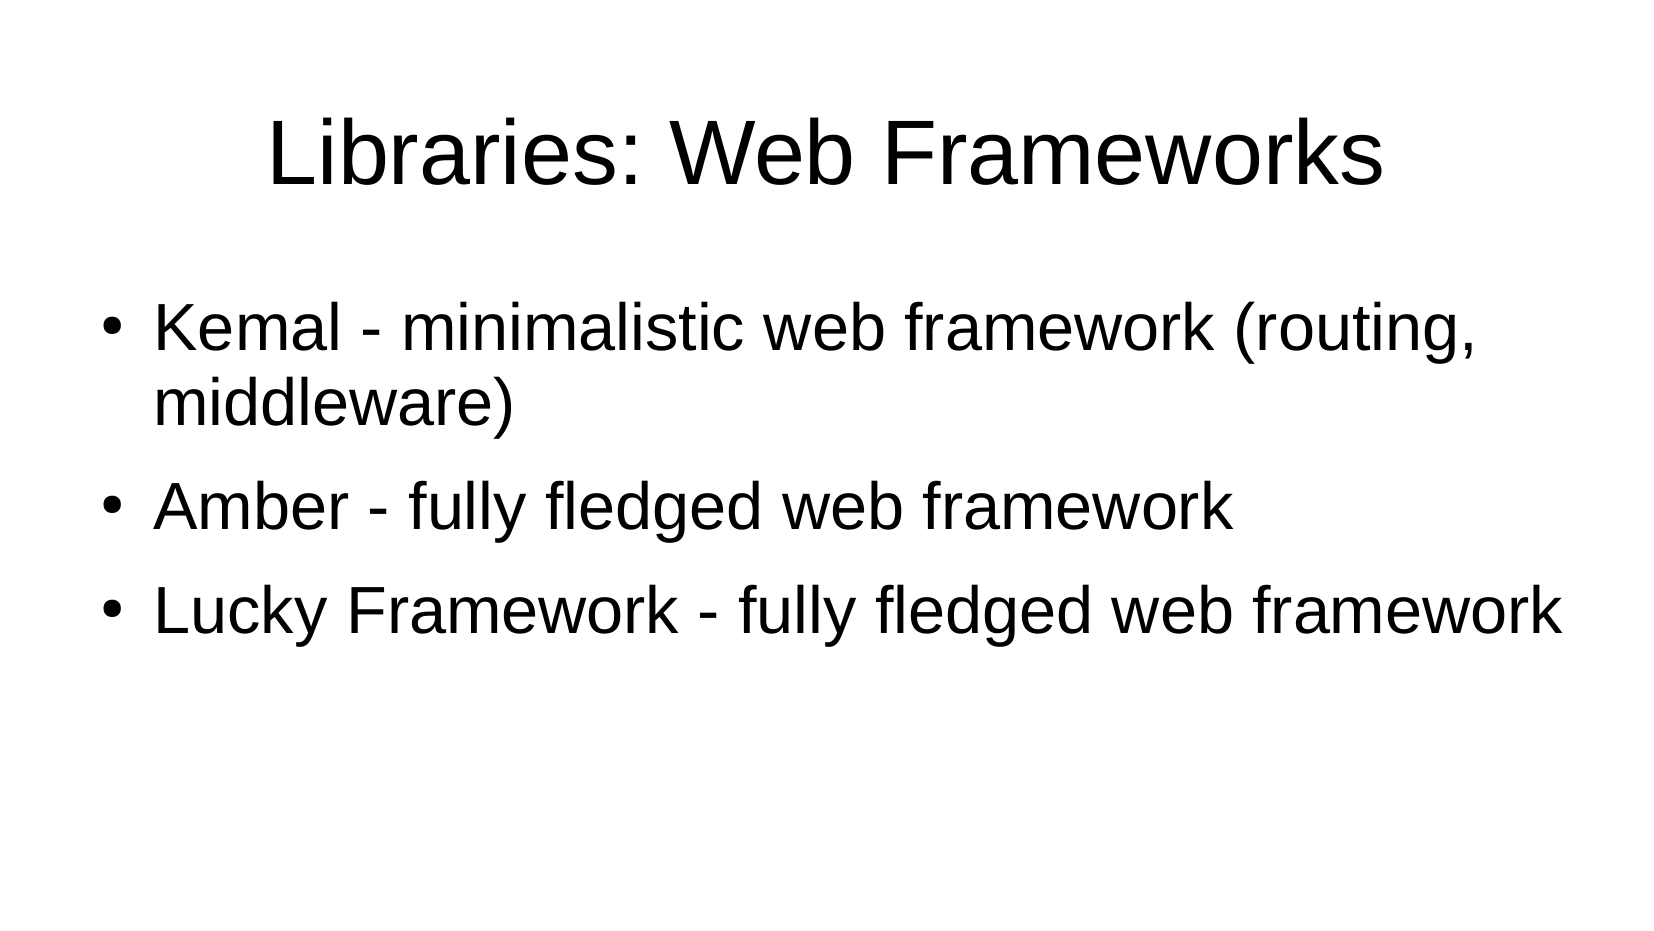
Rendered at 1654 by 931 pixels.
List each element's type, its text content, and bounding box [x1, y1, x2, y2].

list Kemal - minimalistic web framework (routing, middleware) Amber - fully fledged web framework Lucky Framework - fully fledged web framework [82, 290, 1571, 856]
title Libraries: Web Frameworks [82, 49, 1571, 257]
